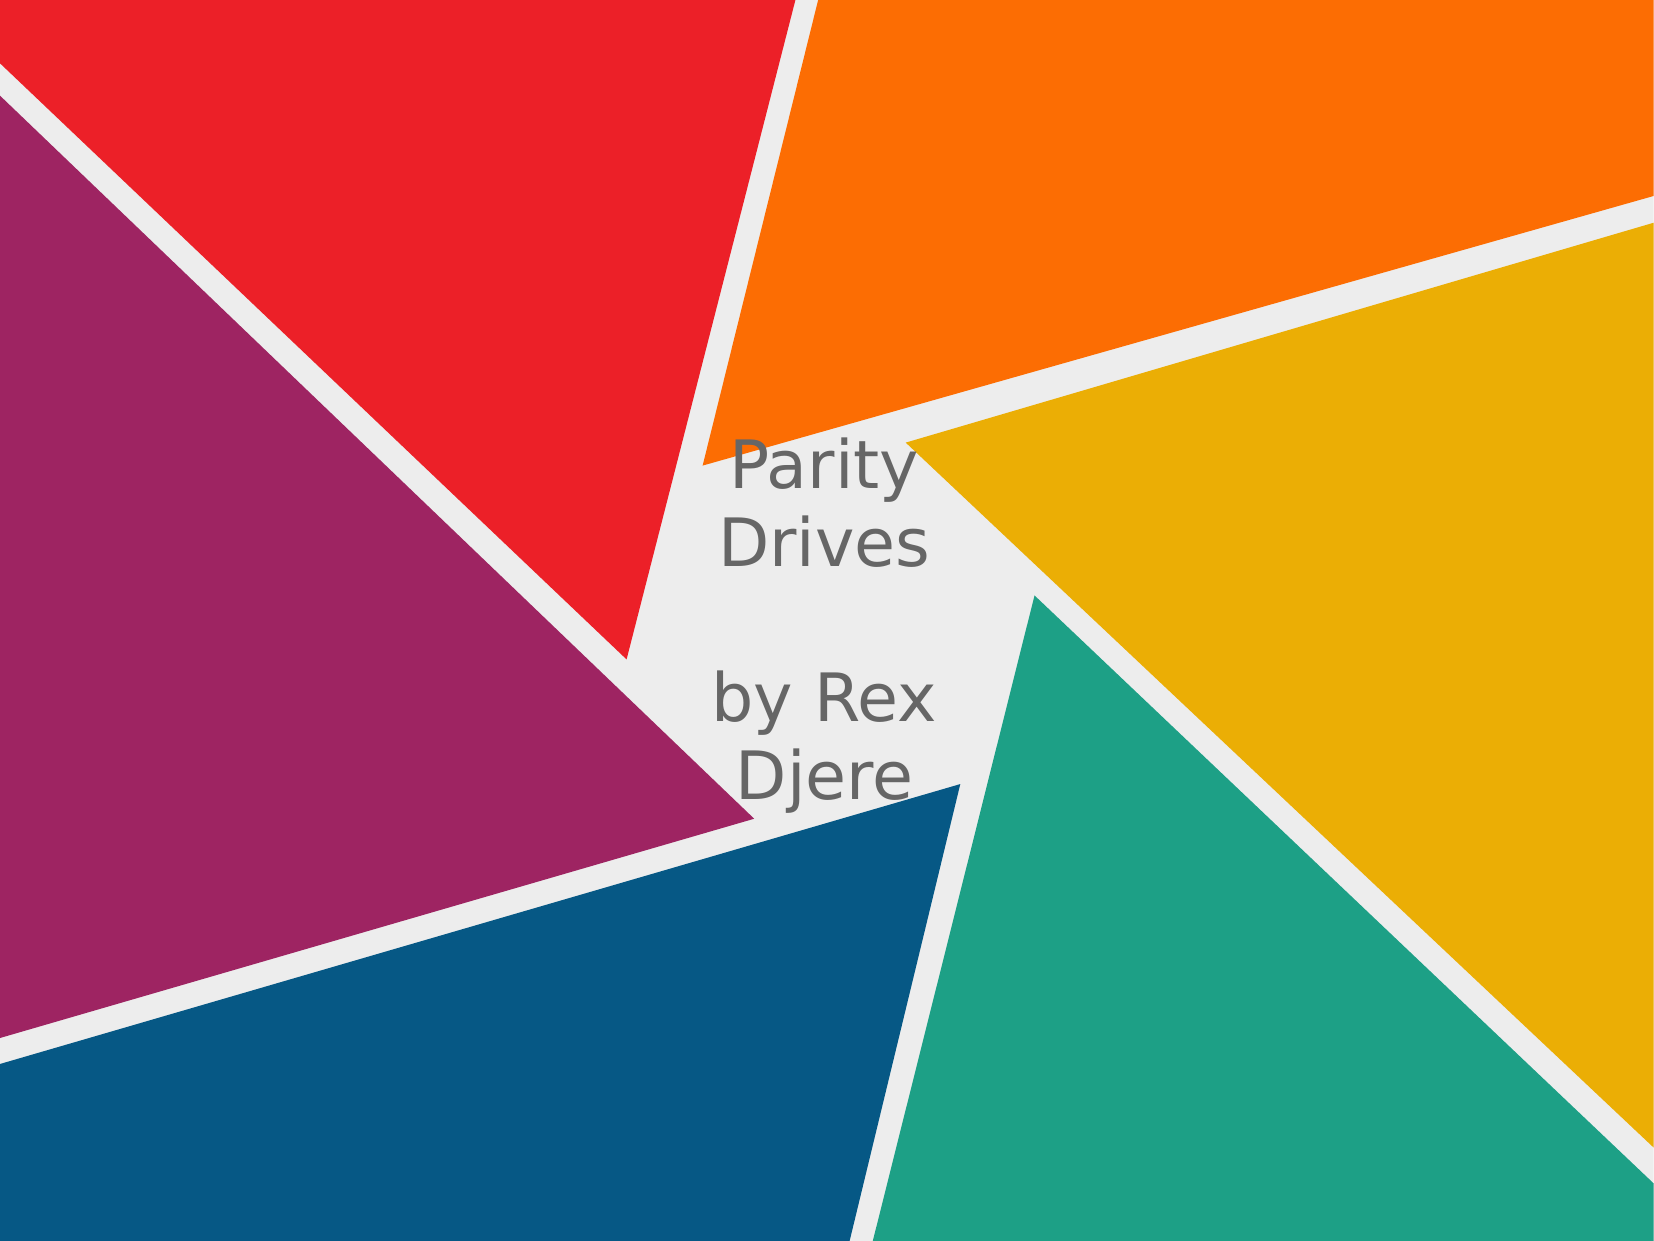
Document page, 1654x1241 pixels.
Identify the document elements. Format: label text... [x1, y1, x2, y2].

subtitle Parity Drives by Rex Djere [614, 418, 1035, 824]
